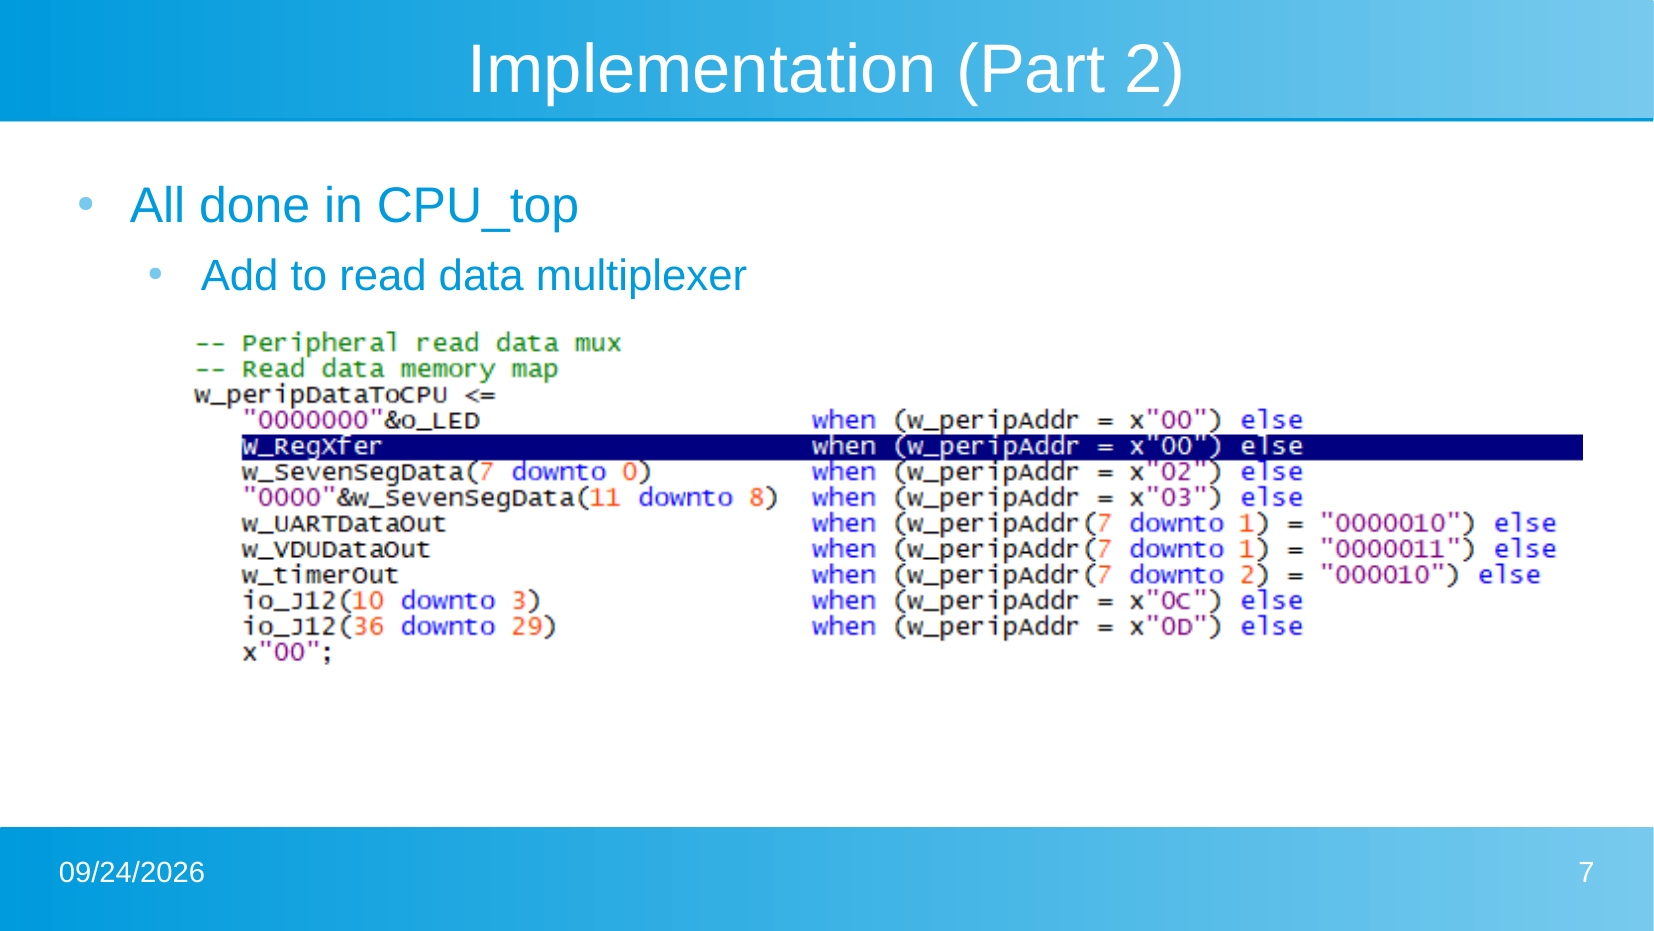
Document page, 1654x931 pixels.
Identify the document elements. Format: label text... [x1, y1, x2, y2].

list All done in CPU_top Add to read data multiplexer [59, 177, 1595, 768]
picture [187, 318, 1583, 676]
title Implementation (Part 2) [59, 29, 1595, 108]
